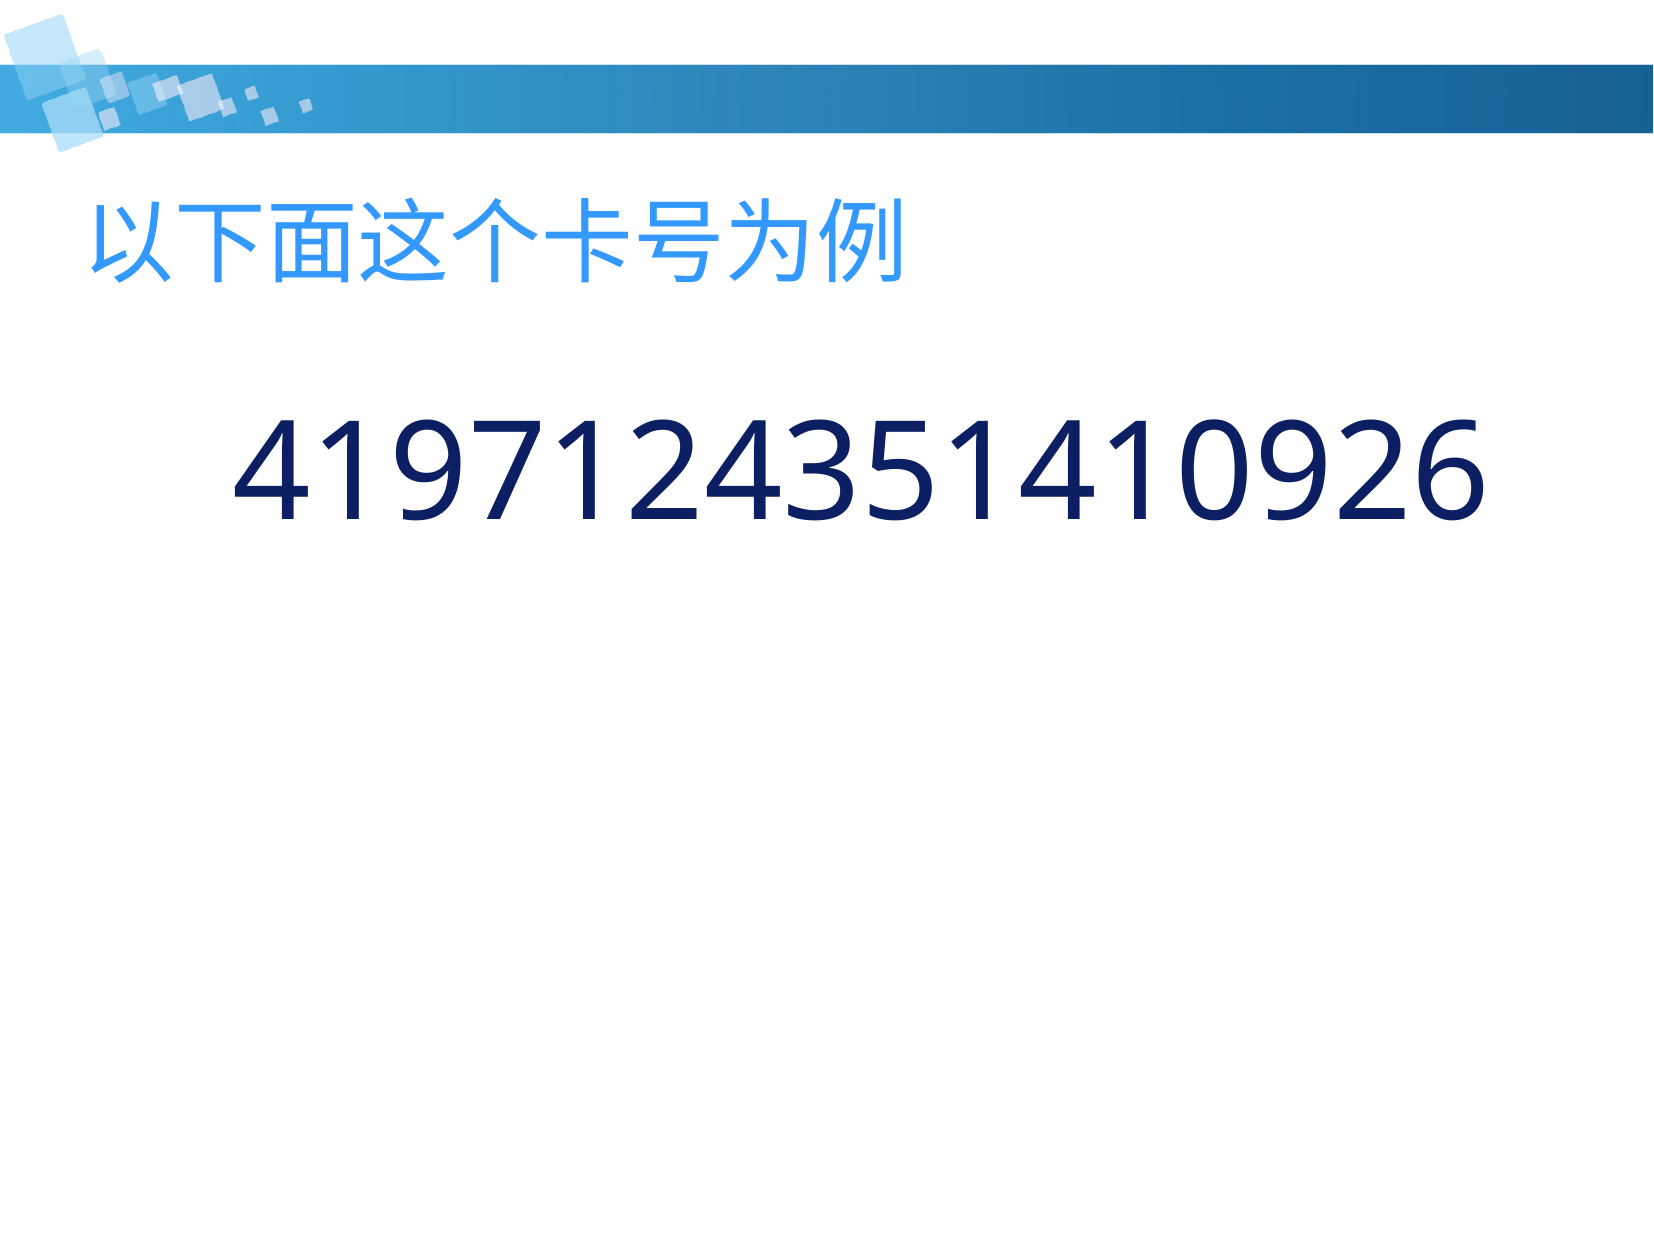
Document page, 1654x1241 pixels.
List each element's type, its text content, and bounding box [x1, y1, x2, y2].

list 4197124351410926 [82, 372, 1571, 1093]
title 以下面这个卡号为例 [82, 132, 1571, 340]
picture [0, 0, 1653, 1238]
